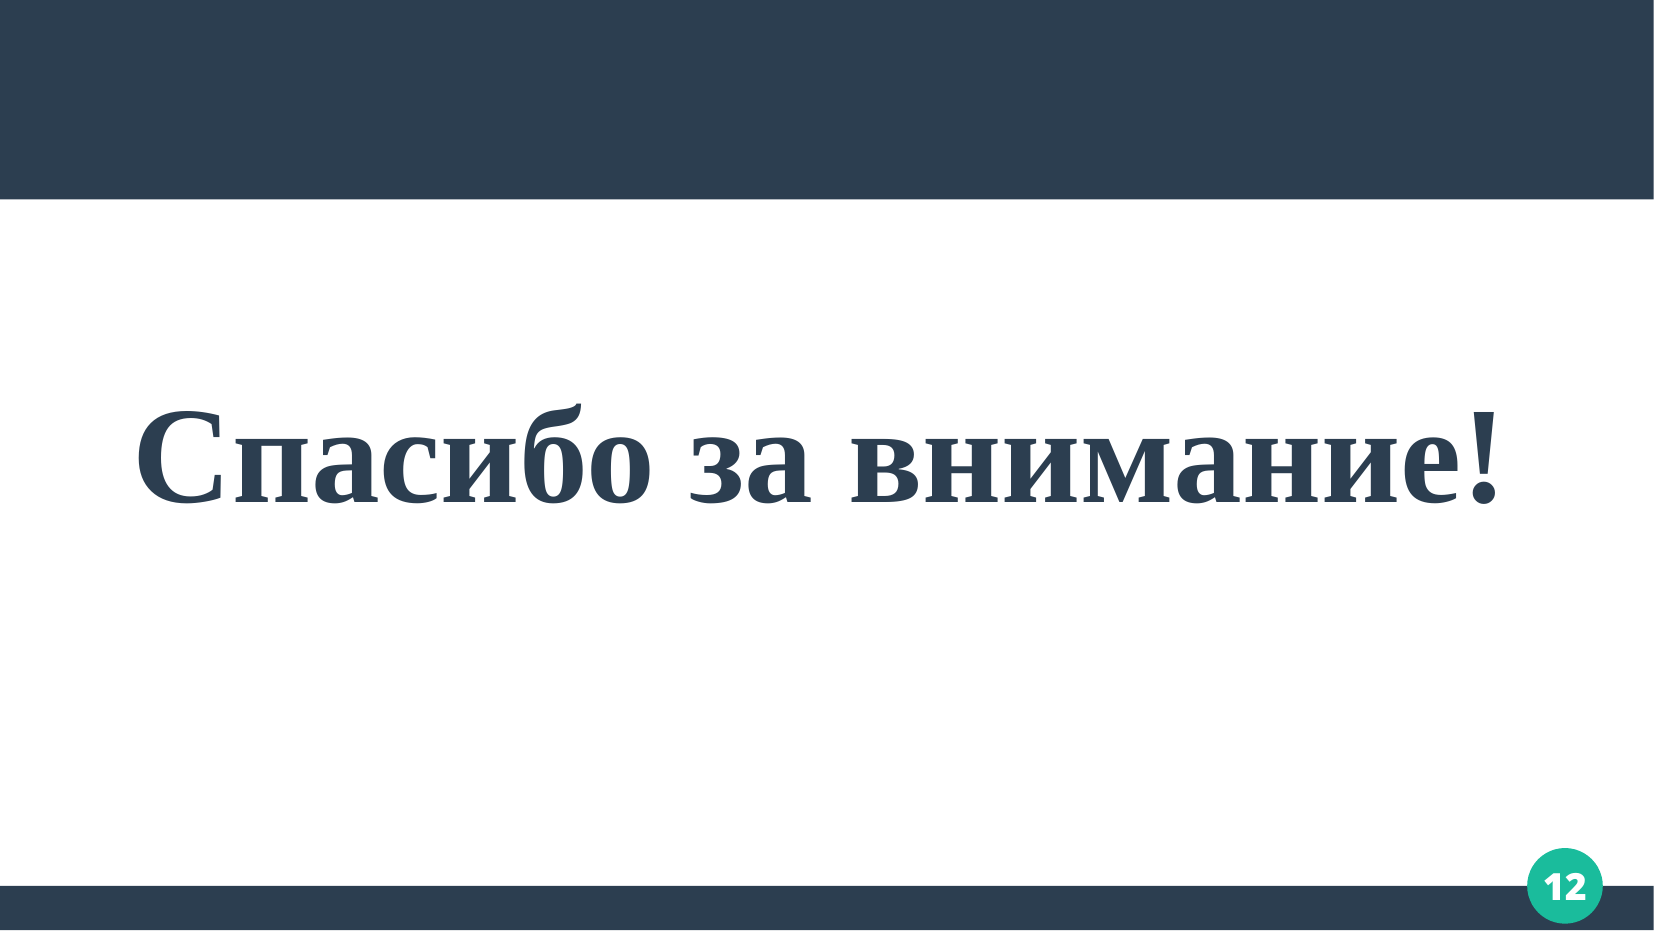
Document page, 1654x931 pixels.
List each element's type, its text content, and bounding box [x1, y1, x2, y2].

list Спасибо за внимание! [17, 380, 1554, 550]
